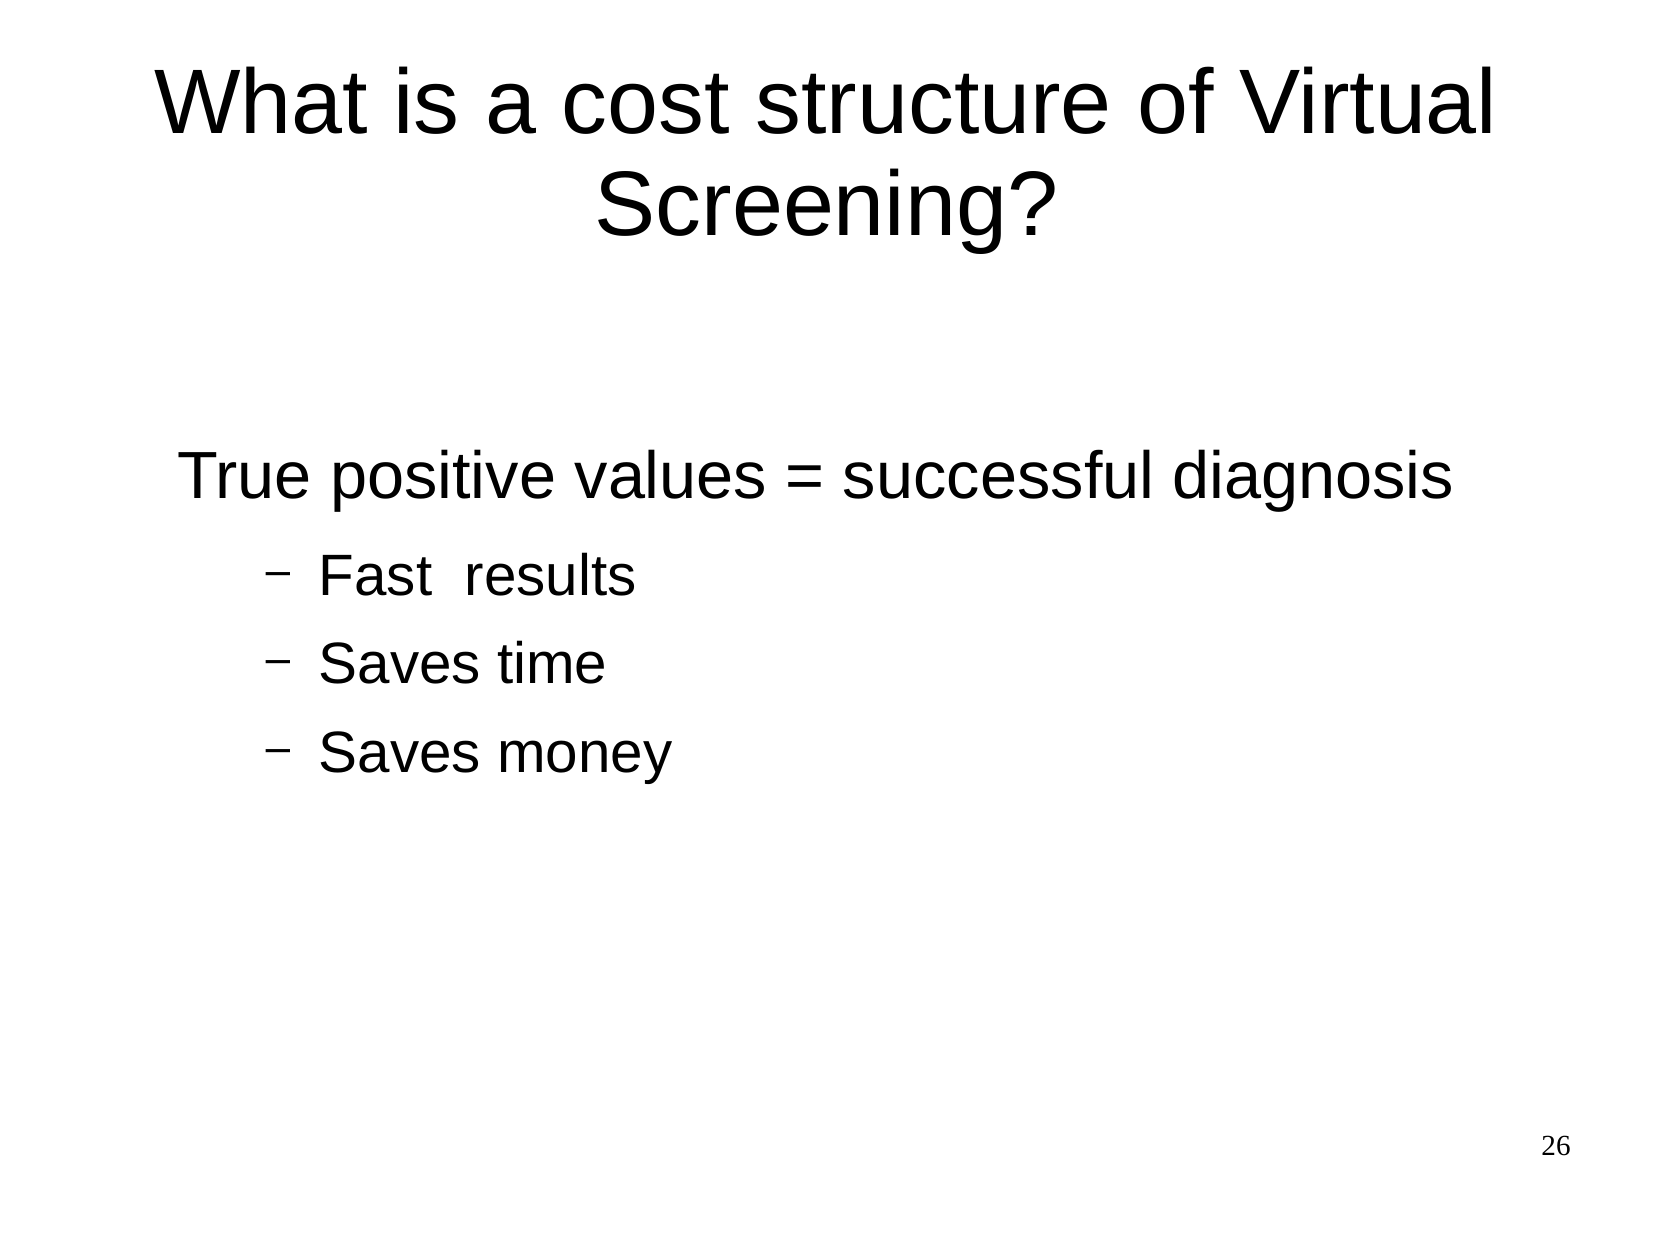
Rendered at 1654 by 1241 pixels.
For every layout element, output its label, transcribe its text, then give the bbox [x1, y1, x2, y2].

list True positive values = successful diagnosis Fast results Saves time Saves money [177, 438, 1524, 1158]
title What is a cost structure of Virtual Screening? [82, 49, 1571, 257]
